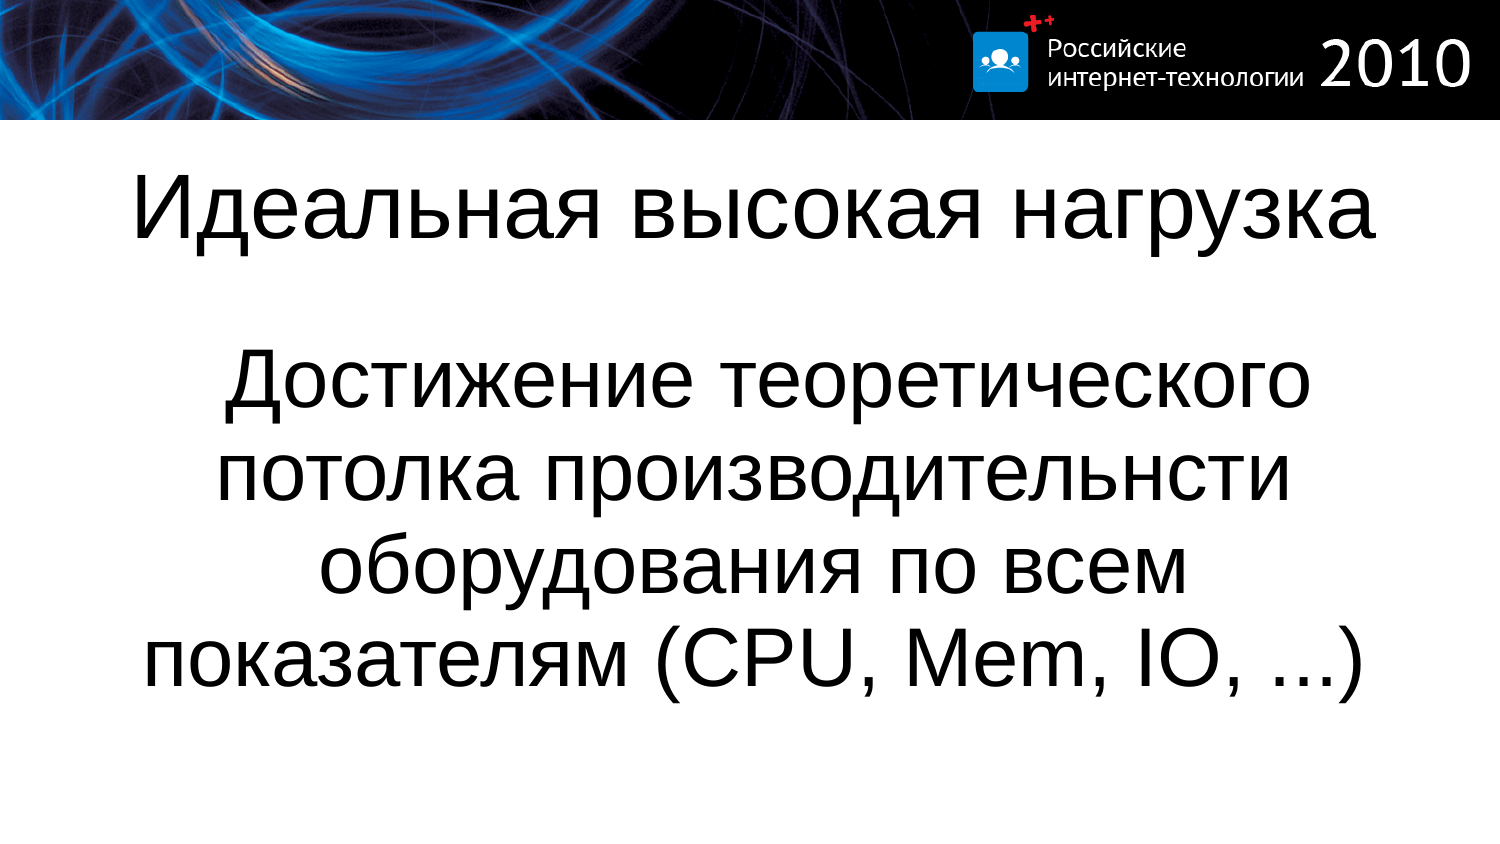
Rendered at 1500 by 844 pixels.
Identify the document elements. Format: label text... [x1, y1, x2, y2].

title Идеальная высокая нагрузка [79, 149, 1430, 264]
picture [0, 0, 1500, 120]
subtitle Достижение теоретического потолка производительнсти оборудования по всем показателям (CPU, Mem, IO, ...) [79, 272, 1430, 765]
